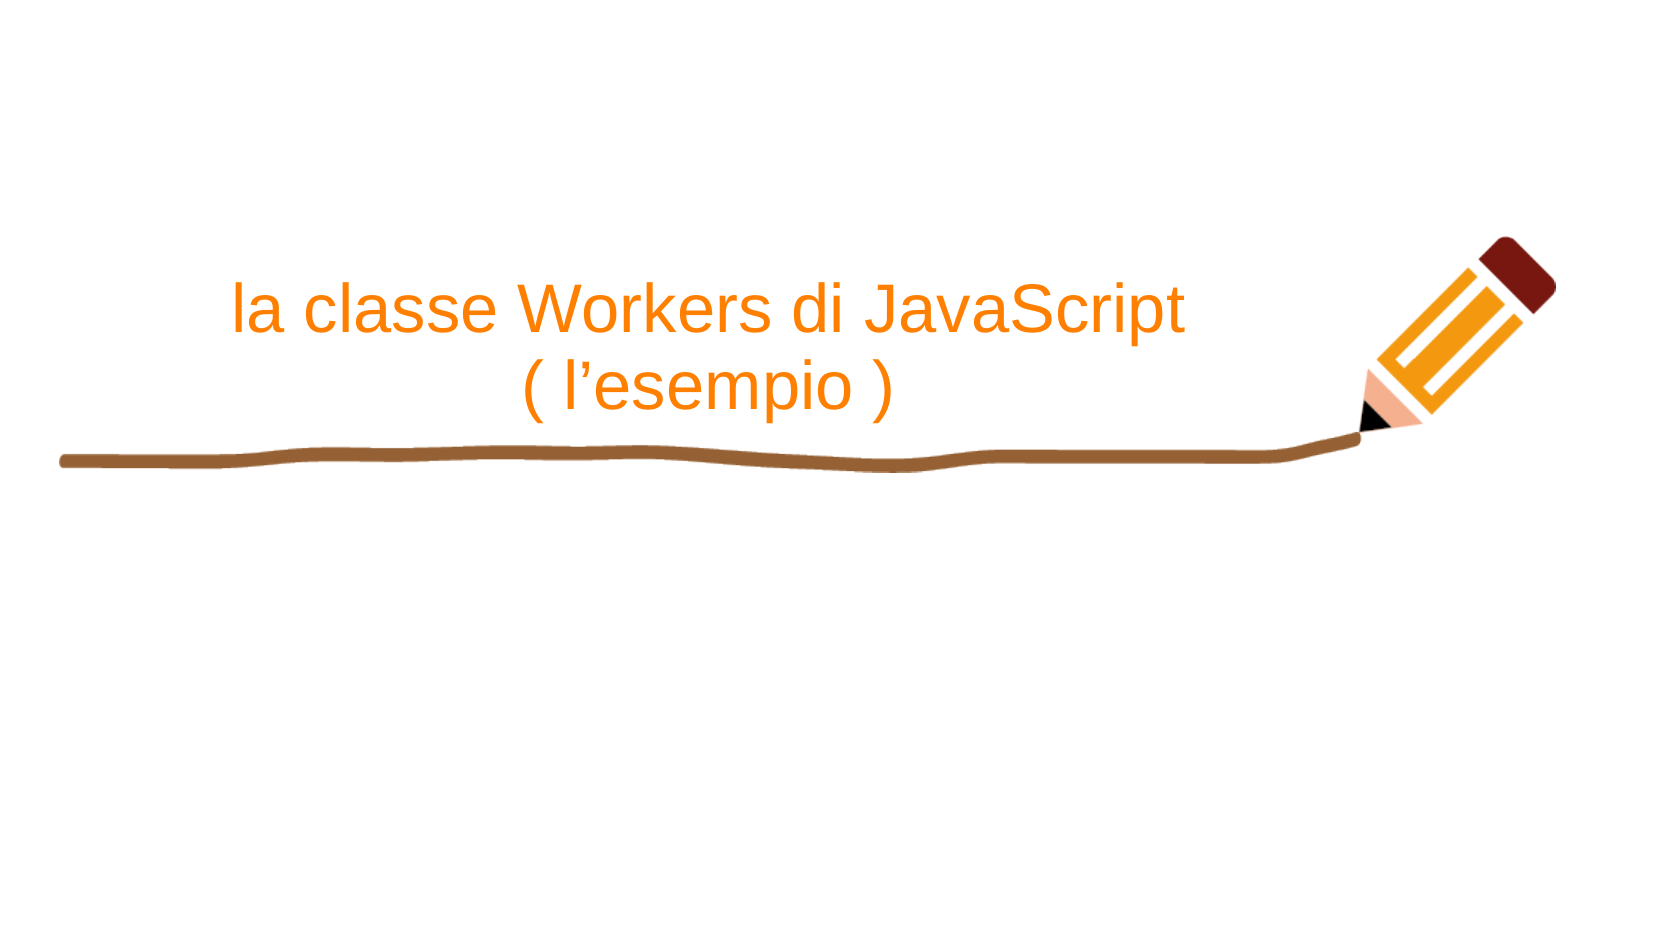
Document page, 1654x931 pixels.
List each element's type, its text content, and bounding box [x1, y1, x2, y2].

picture [59, 236, 1556, 473]
title la classe Workers di JavaScript ( l’esempio ) [88, 265, 1329, 429]
